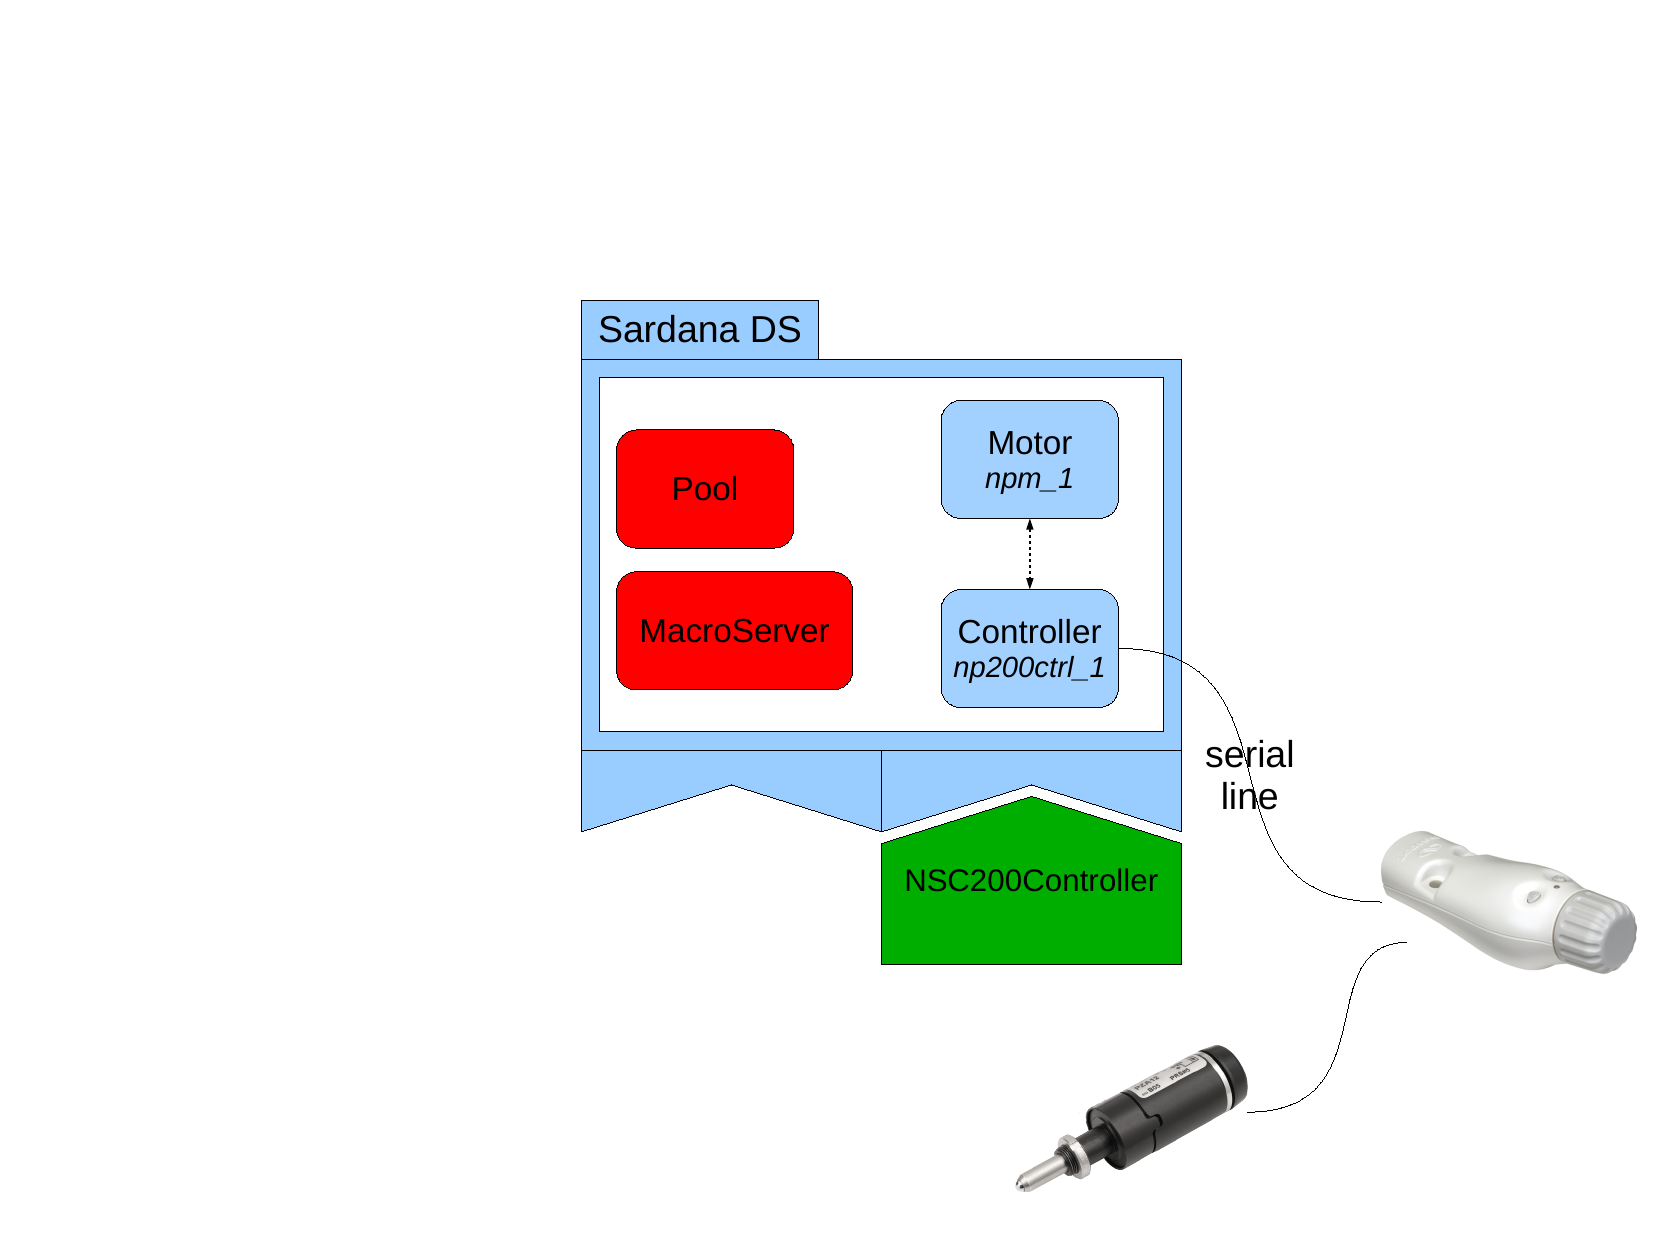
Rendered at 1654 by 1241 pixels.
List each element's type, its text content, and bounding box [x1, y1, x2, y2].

text_box Controller np200ctrl_1 [941, 589, 1119, 708]
text_box [581, 359, 1182, 832]
picture [1381, 774, 1637, 1030]
text_box Motor npm_1 [941, 400, 1119, 519]
picture [997, 1032, 1248, 1192]
text_box Sardana DS [581, 300, 819, 360]
text_box Pool [616, 429, 794, 549]
text_box MacroServer [616, 571, 853, 690]
text_box NSC200Controller [881, 796, 1182, 965]
